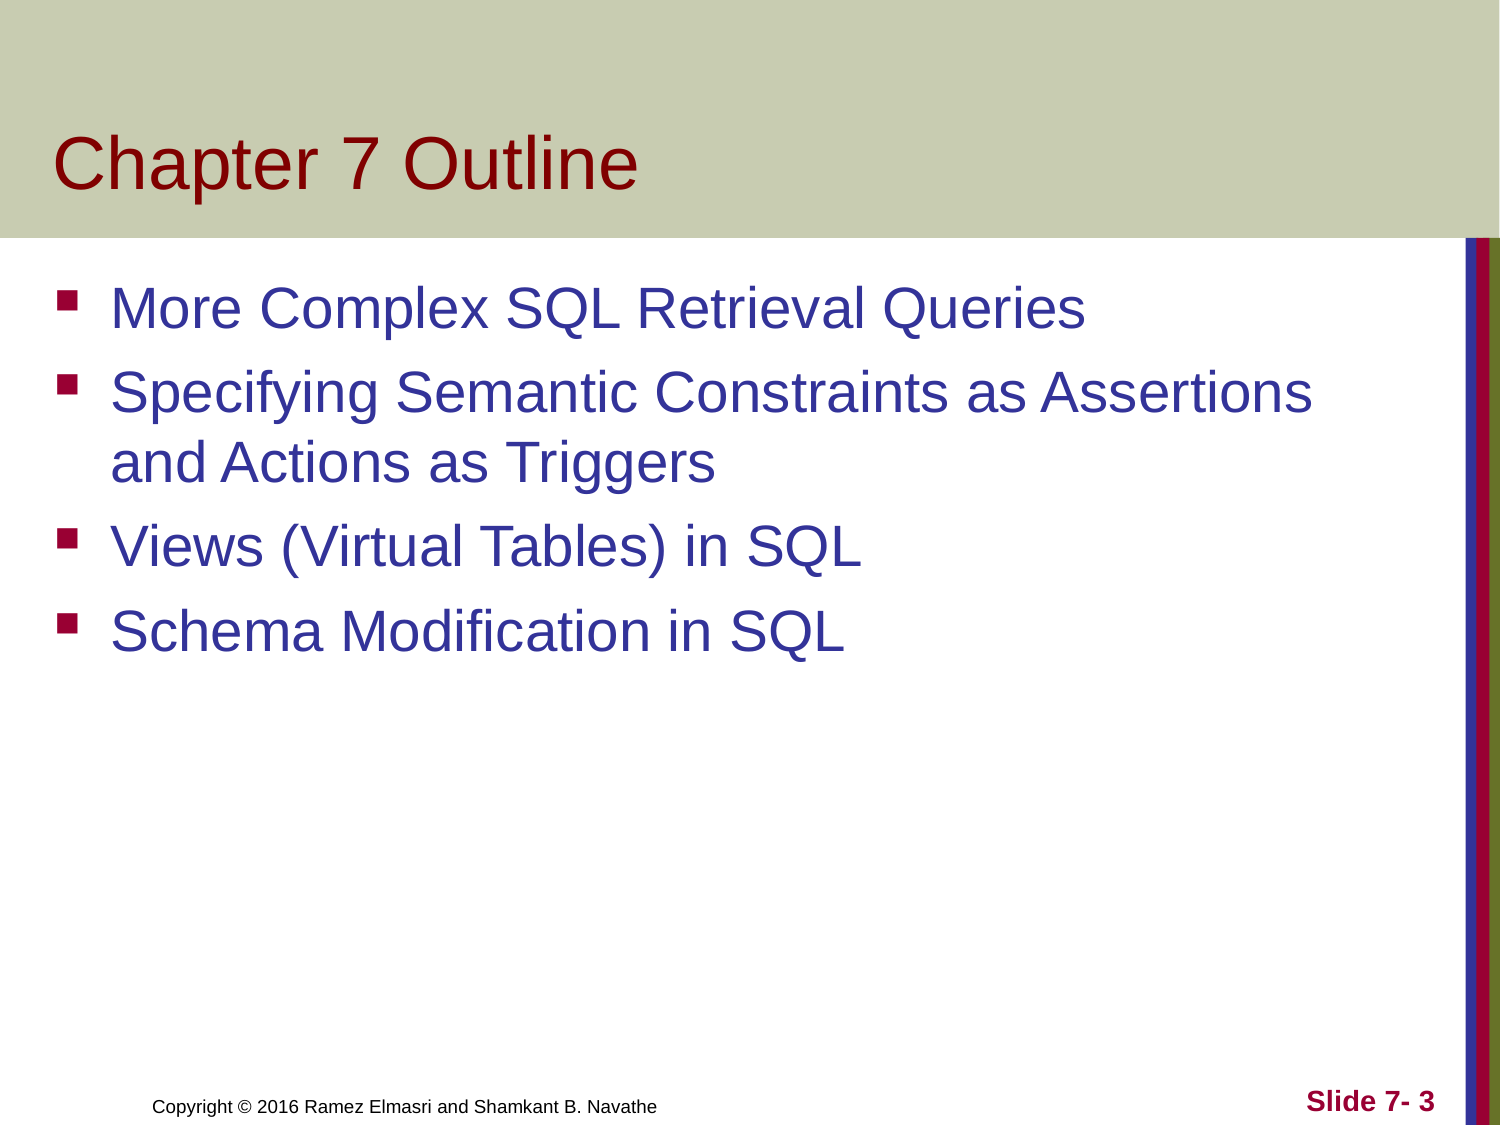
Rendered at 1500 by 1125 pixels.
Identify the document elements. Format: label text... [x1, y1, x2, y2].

text_box Slide 7- 3 [1137, 1050, 1450, 1125]
title Chapter 7 Outline [37, 49, 1317, 213]
list More Complex SQL Retrieval Queries Specifying Semantic Constraints as Assertions and Actions as Triggers Views (Virtual Tables) in SQL Schema Modification in SQL [39, 262, 1400, 1013]
